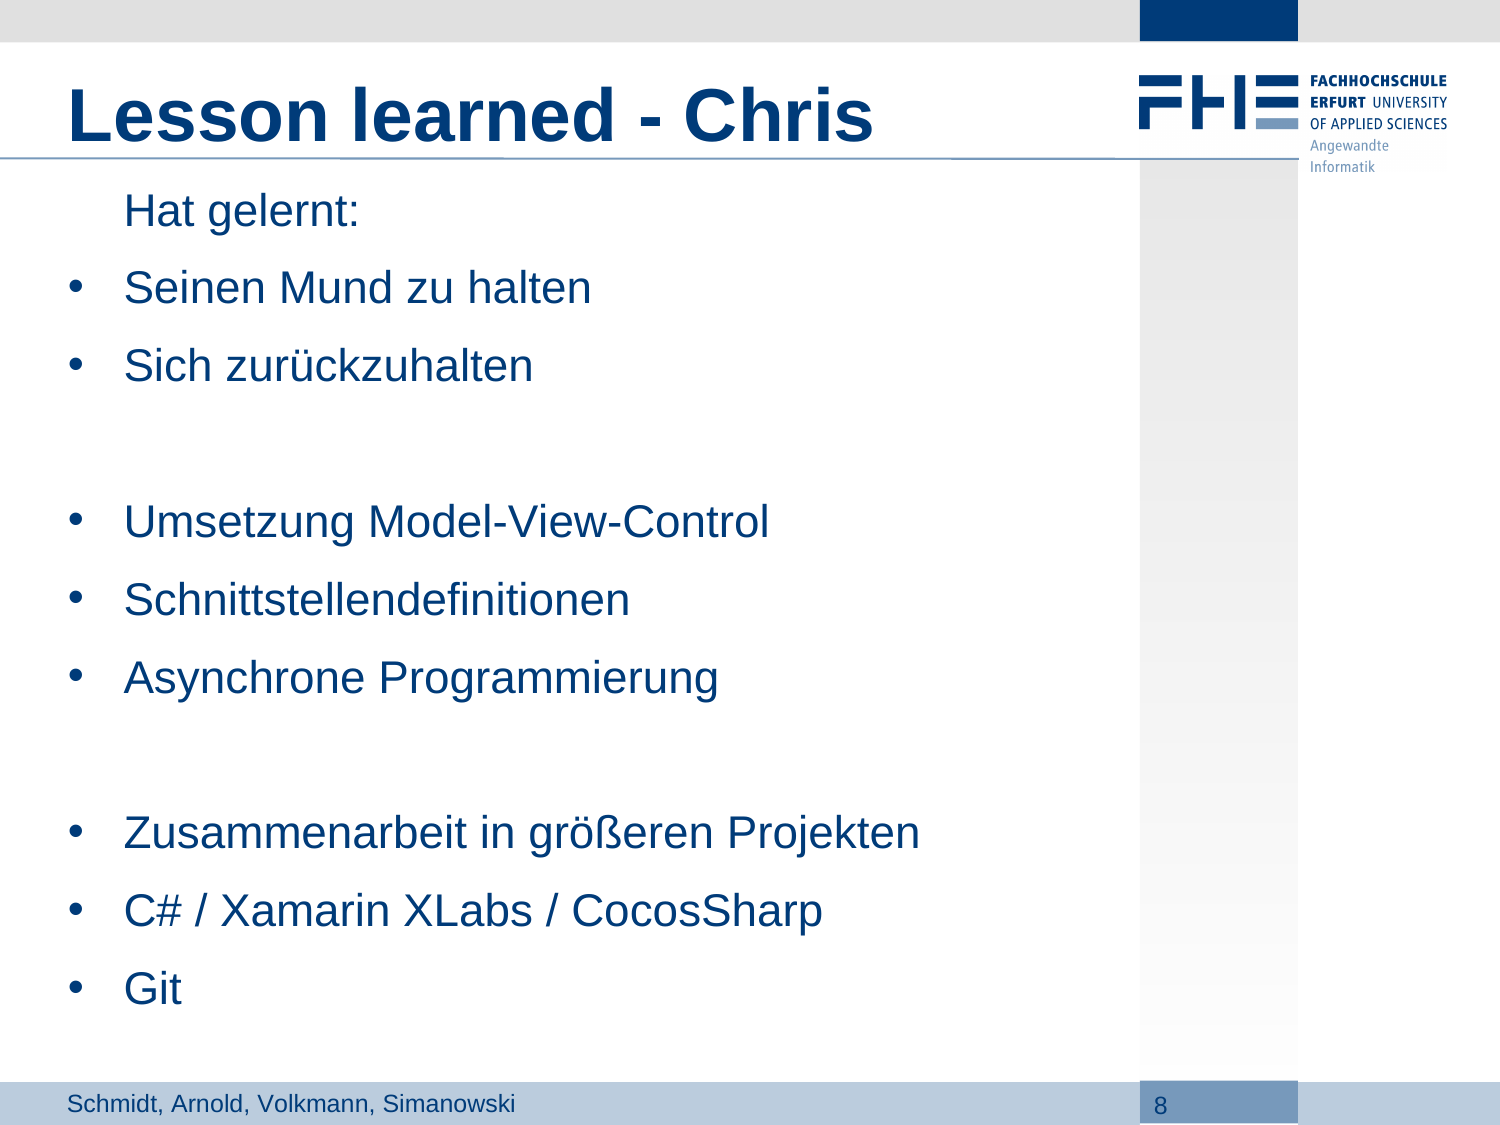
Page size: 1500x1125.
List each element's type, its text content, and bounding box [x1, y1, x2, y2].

picture [1139, 75, 1447, 172]
list Hat gelernt: Seinen Mund zu halten Sich zurückzuhalten Umsetzung Model-View-Control Schnittstellendefinitionen Asynchrone Programmierung Zusammenarbeit in größeren Projekten C# / Xamarin XLabs / CocosSharp Git [53, 172, 1500, 1083]
title Lesson learned - Chris [53, 58, 1140, 142]
